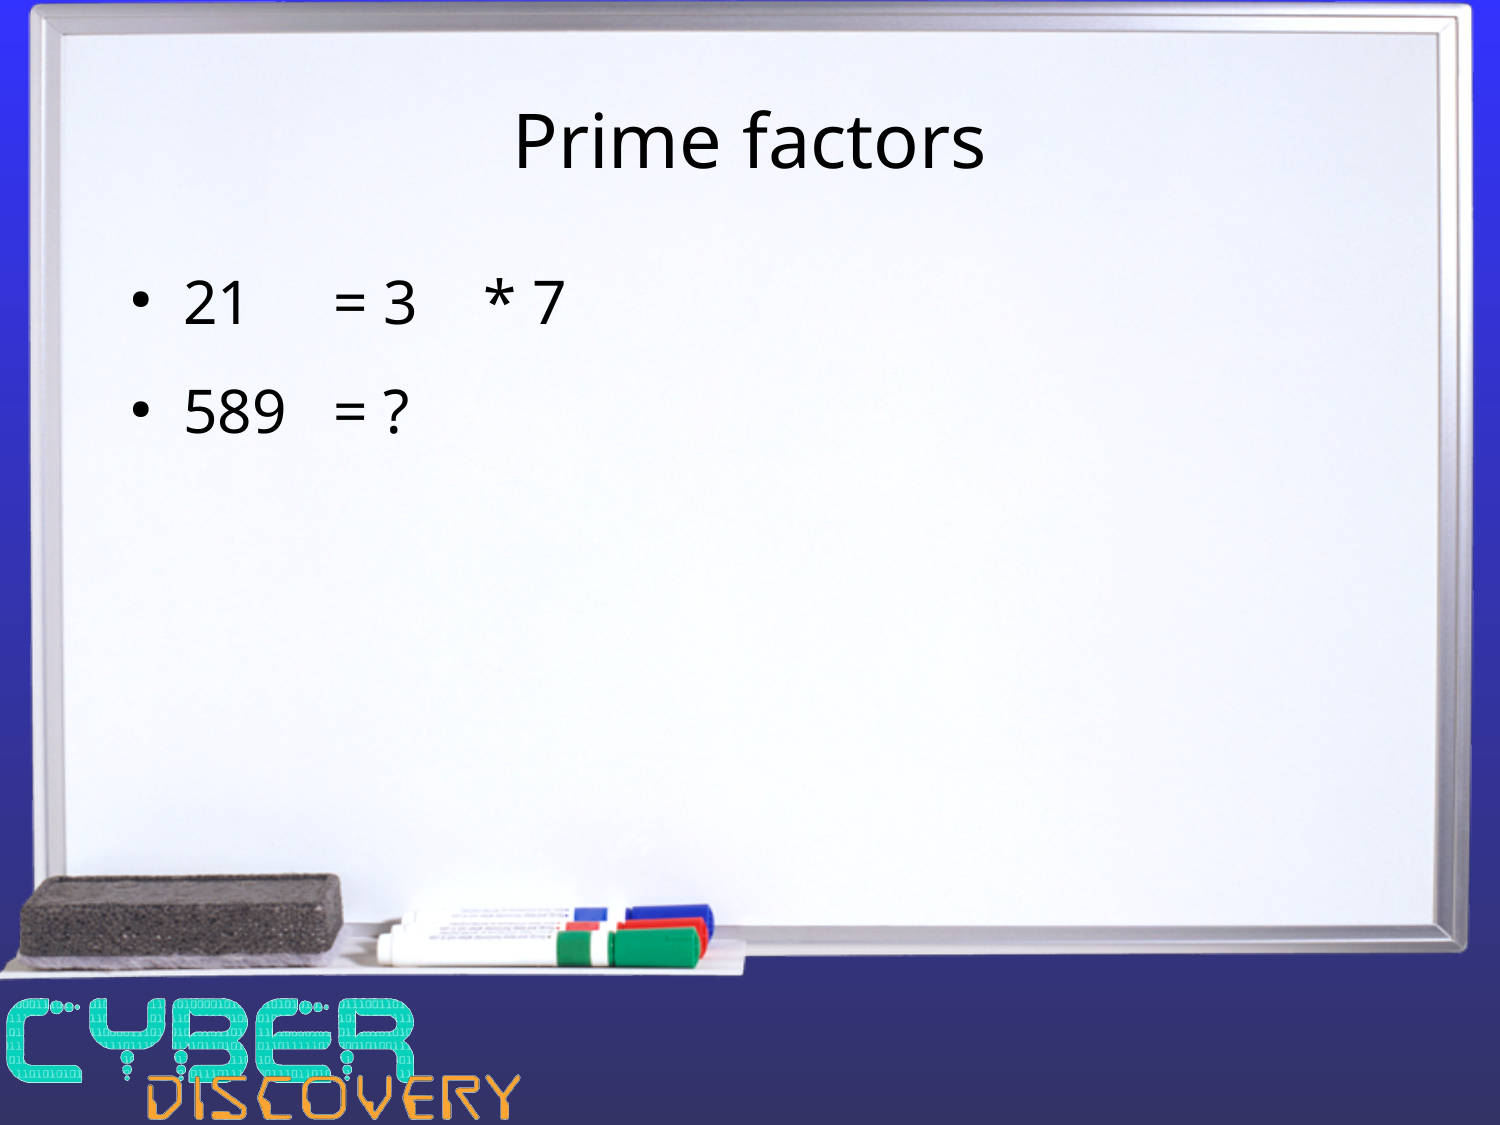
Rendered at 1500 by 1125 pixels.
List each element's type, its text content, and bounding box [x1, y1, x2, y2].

list 21 = 3 * 7 589 = ? [112, 260, 1386, 913]
title Prime factors [74, 44, 1425, 233]
picture [0, 0, 1500, 1125]
